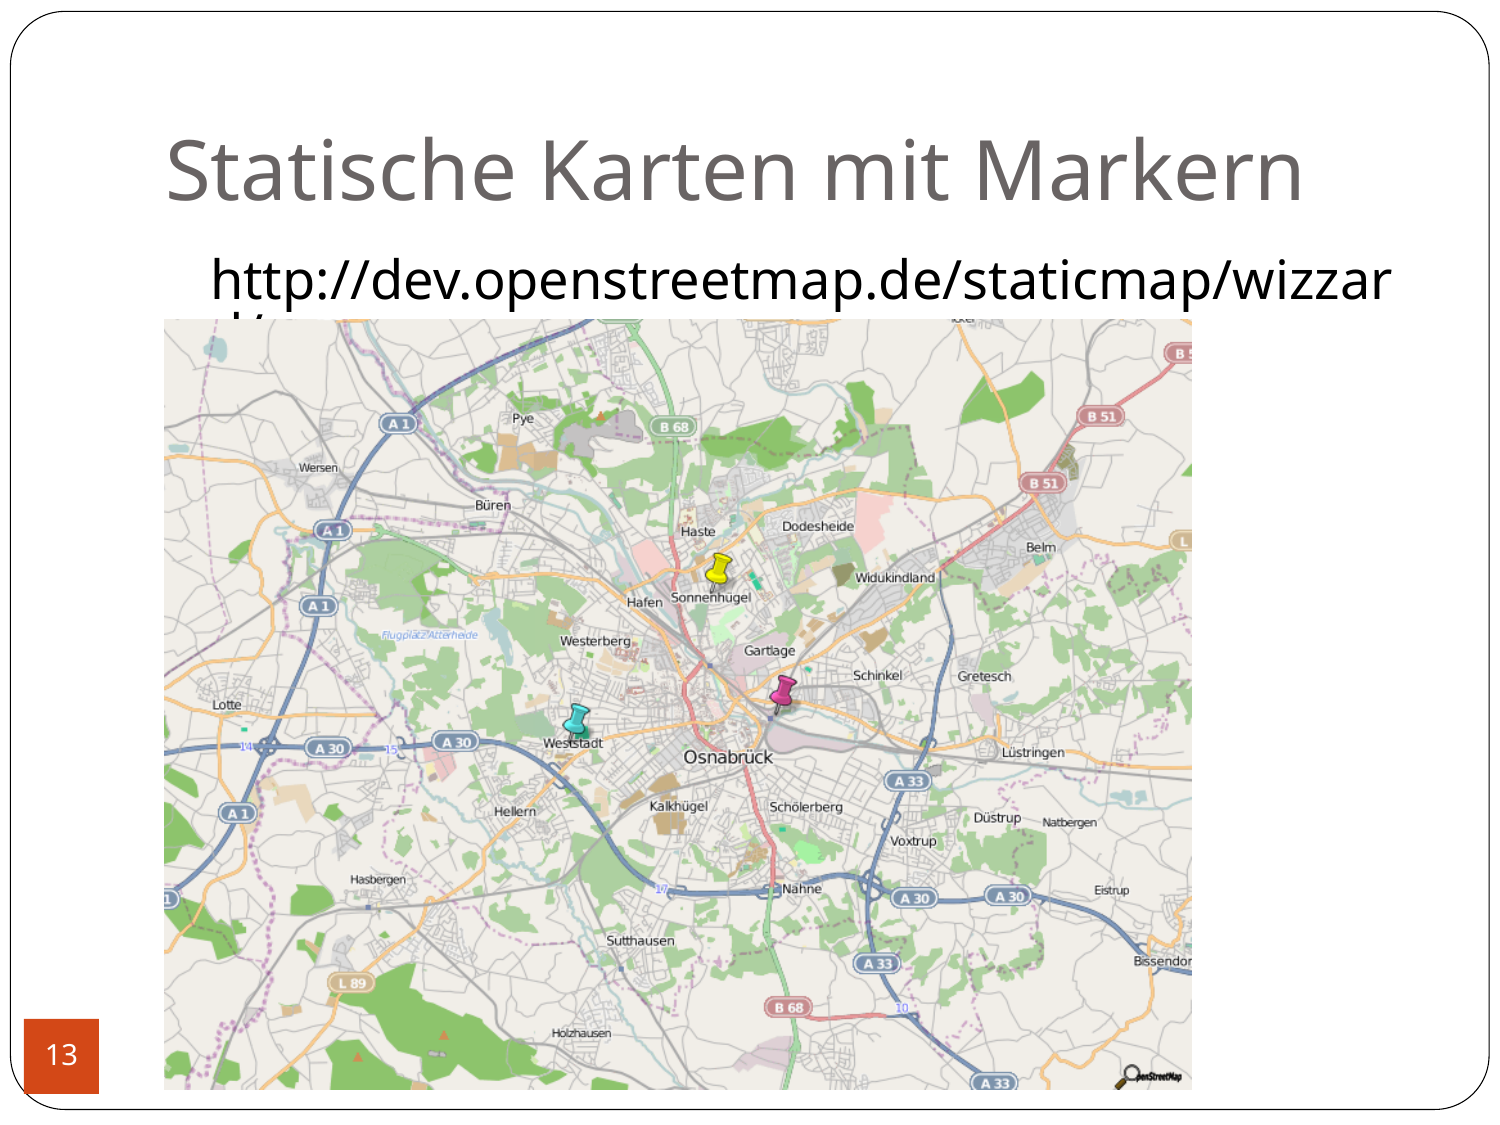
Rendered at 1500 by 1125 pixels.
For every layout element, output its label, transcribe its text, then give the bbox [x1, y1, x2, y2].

text_box 13 [23, 1018, 99, 1094]
list http://dev.openstreetmap.de/staticmap/wizzard/ [150, 237, 1426, 988]
picture [164, 319, 1192, 1090]
title Statische Karten mit Markern [150, 45, 1426, 233]
